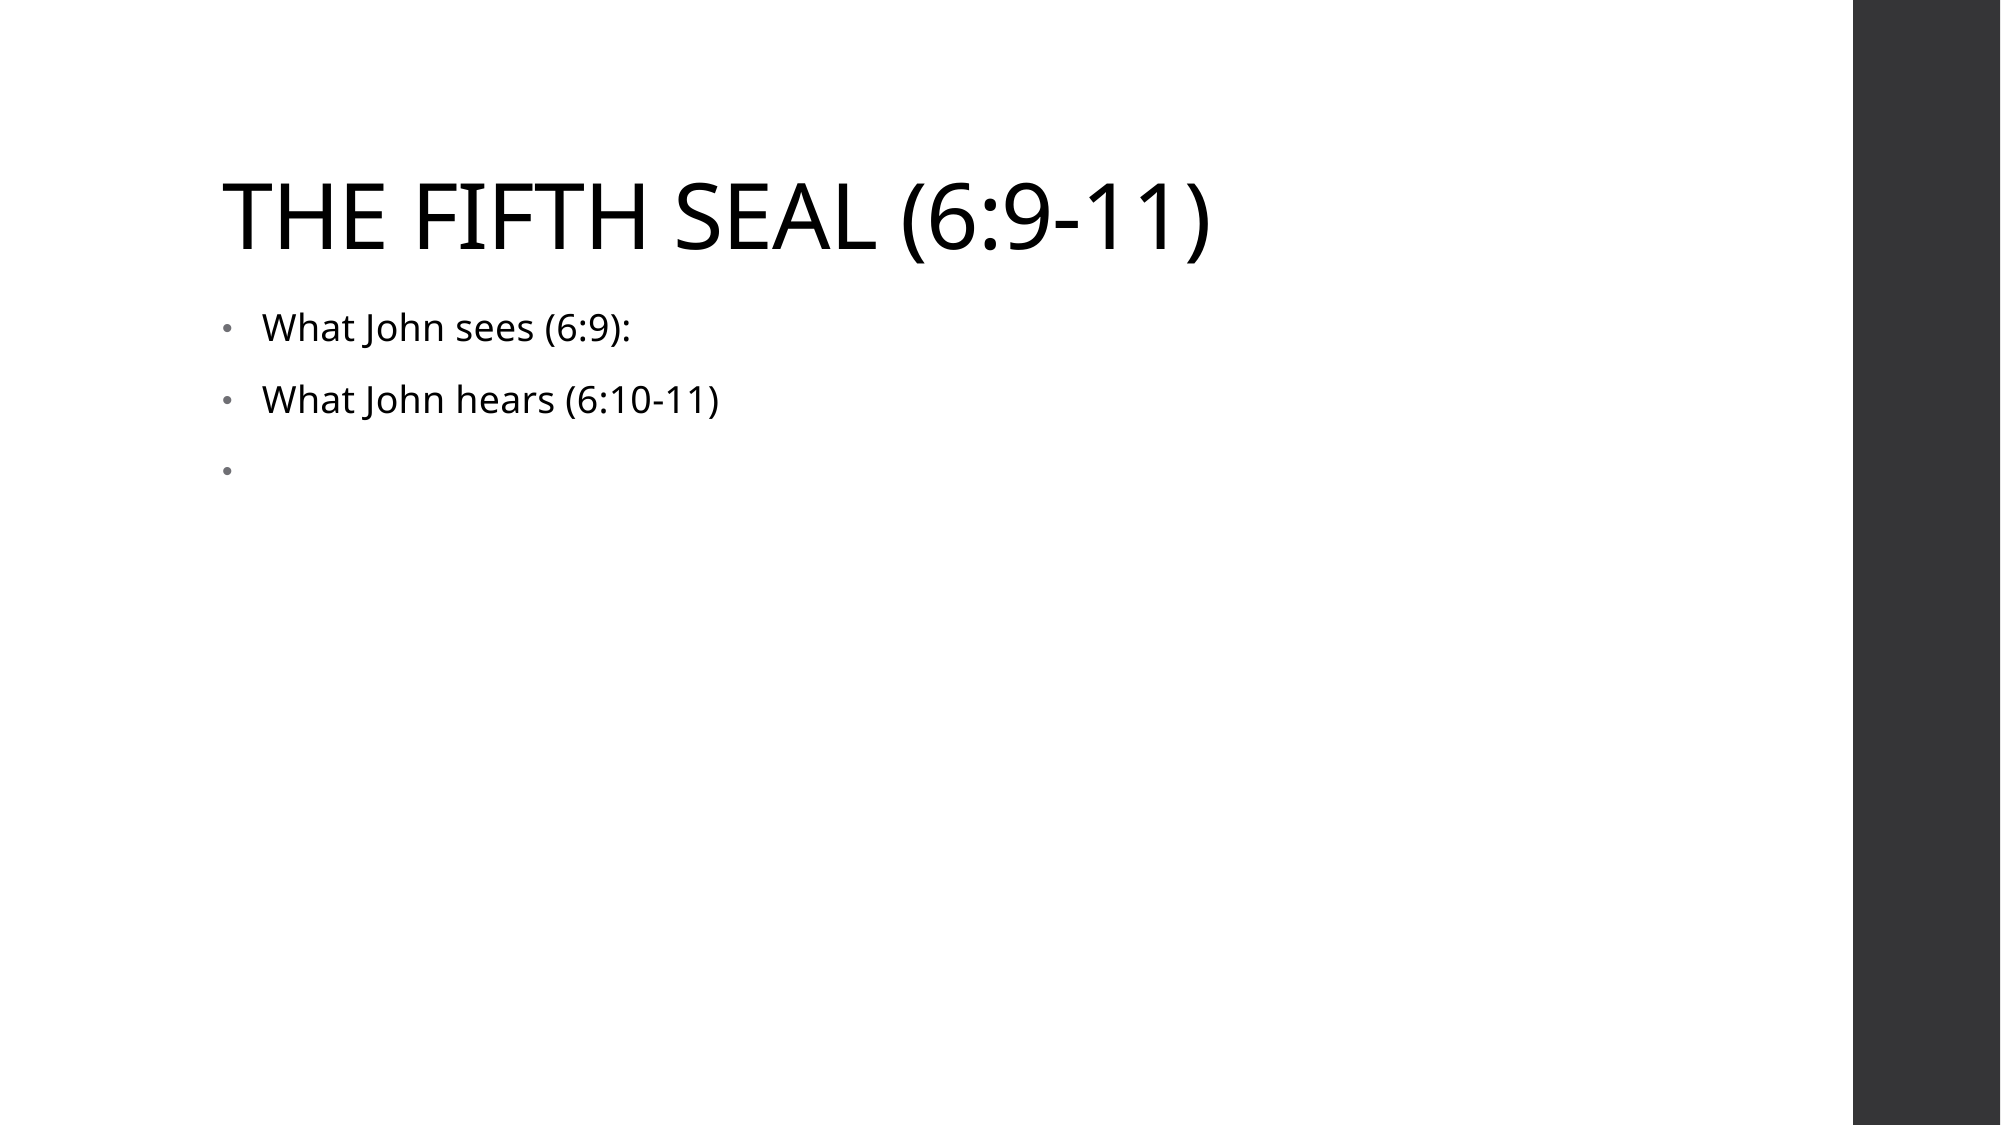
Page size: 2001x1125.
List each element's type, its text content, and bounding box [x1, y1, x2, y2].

list What John sees (6:9): What John hears (6:10-11) [206, 299, 1617, 1014]
title THE FIFTH SEAL (6:9-11) [206, 60, 1797, 278]
